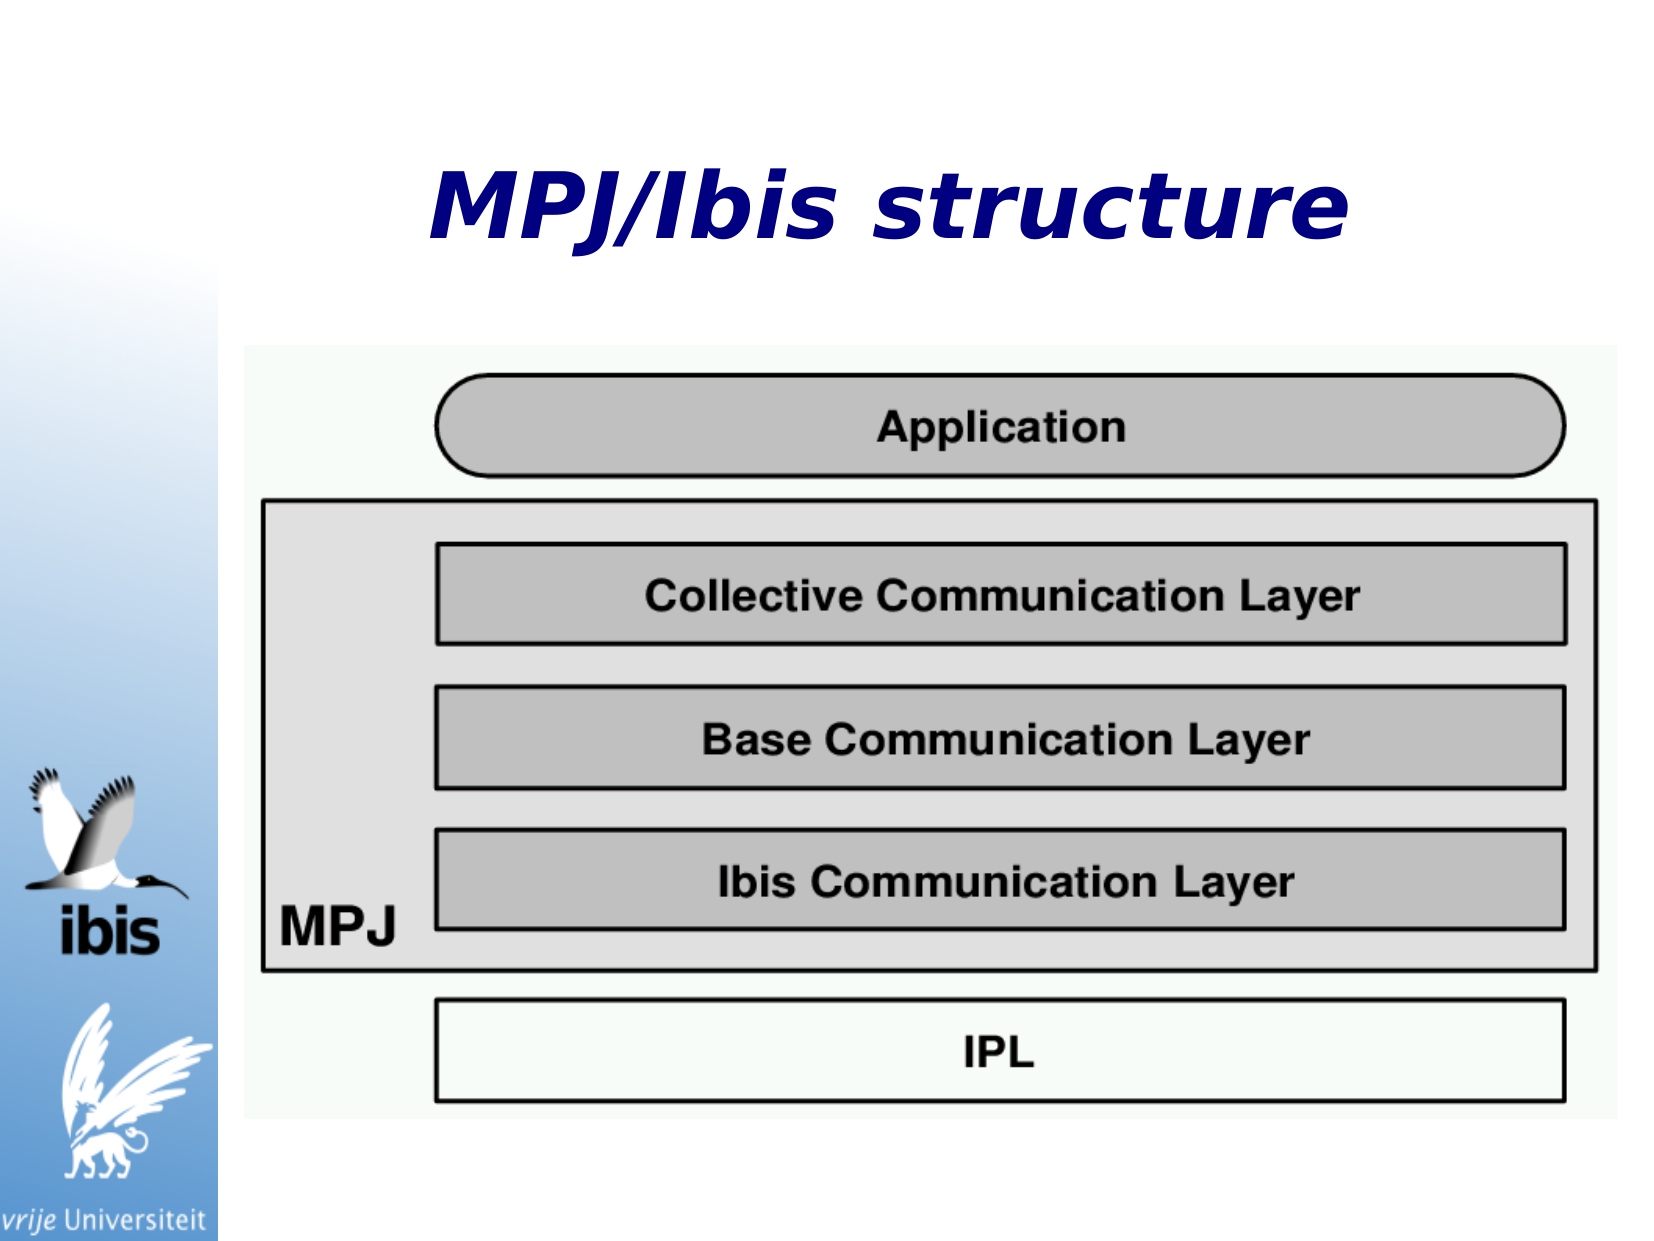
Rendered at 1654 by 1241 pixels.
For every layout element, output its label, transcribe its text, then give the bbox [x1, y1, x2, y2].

picture [0, 0, 218, 1241]
picture [244, 345, 1617, 1120]
title MPJ/Ibis structure [248, 102, 1534, 310]
